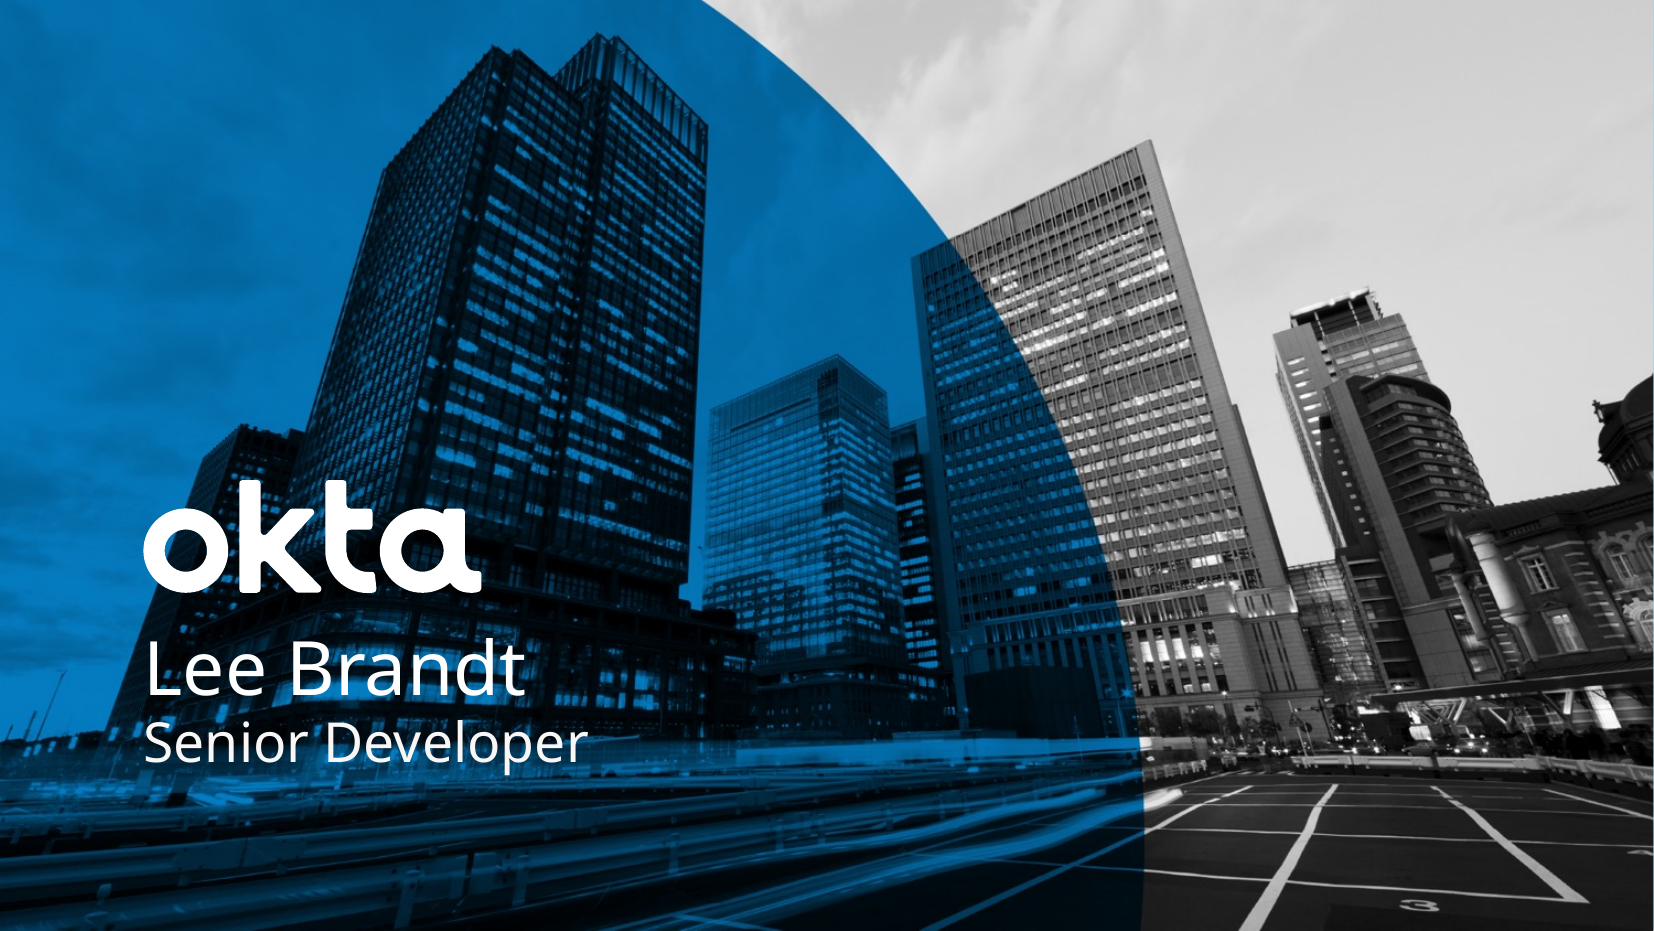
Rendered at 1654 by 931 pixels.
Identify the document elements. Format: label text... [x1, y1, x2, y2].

picture [0, 0, 1654, 931]
title Lee Brandt [143, 543, 1334, 712]
subtitle Senior Developer [143, 714, 1334, 784]
